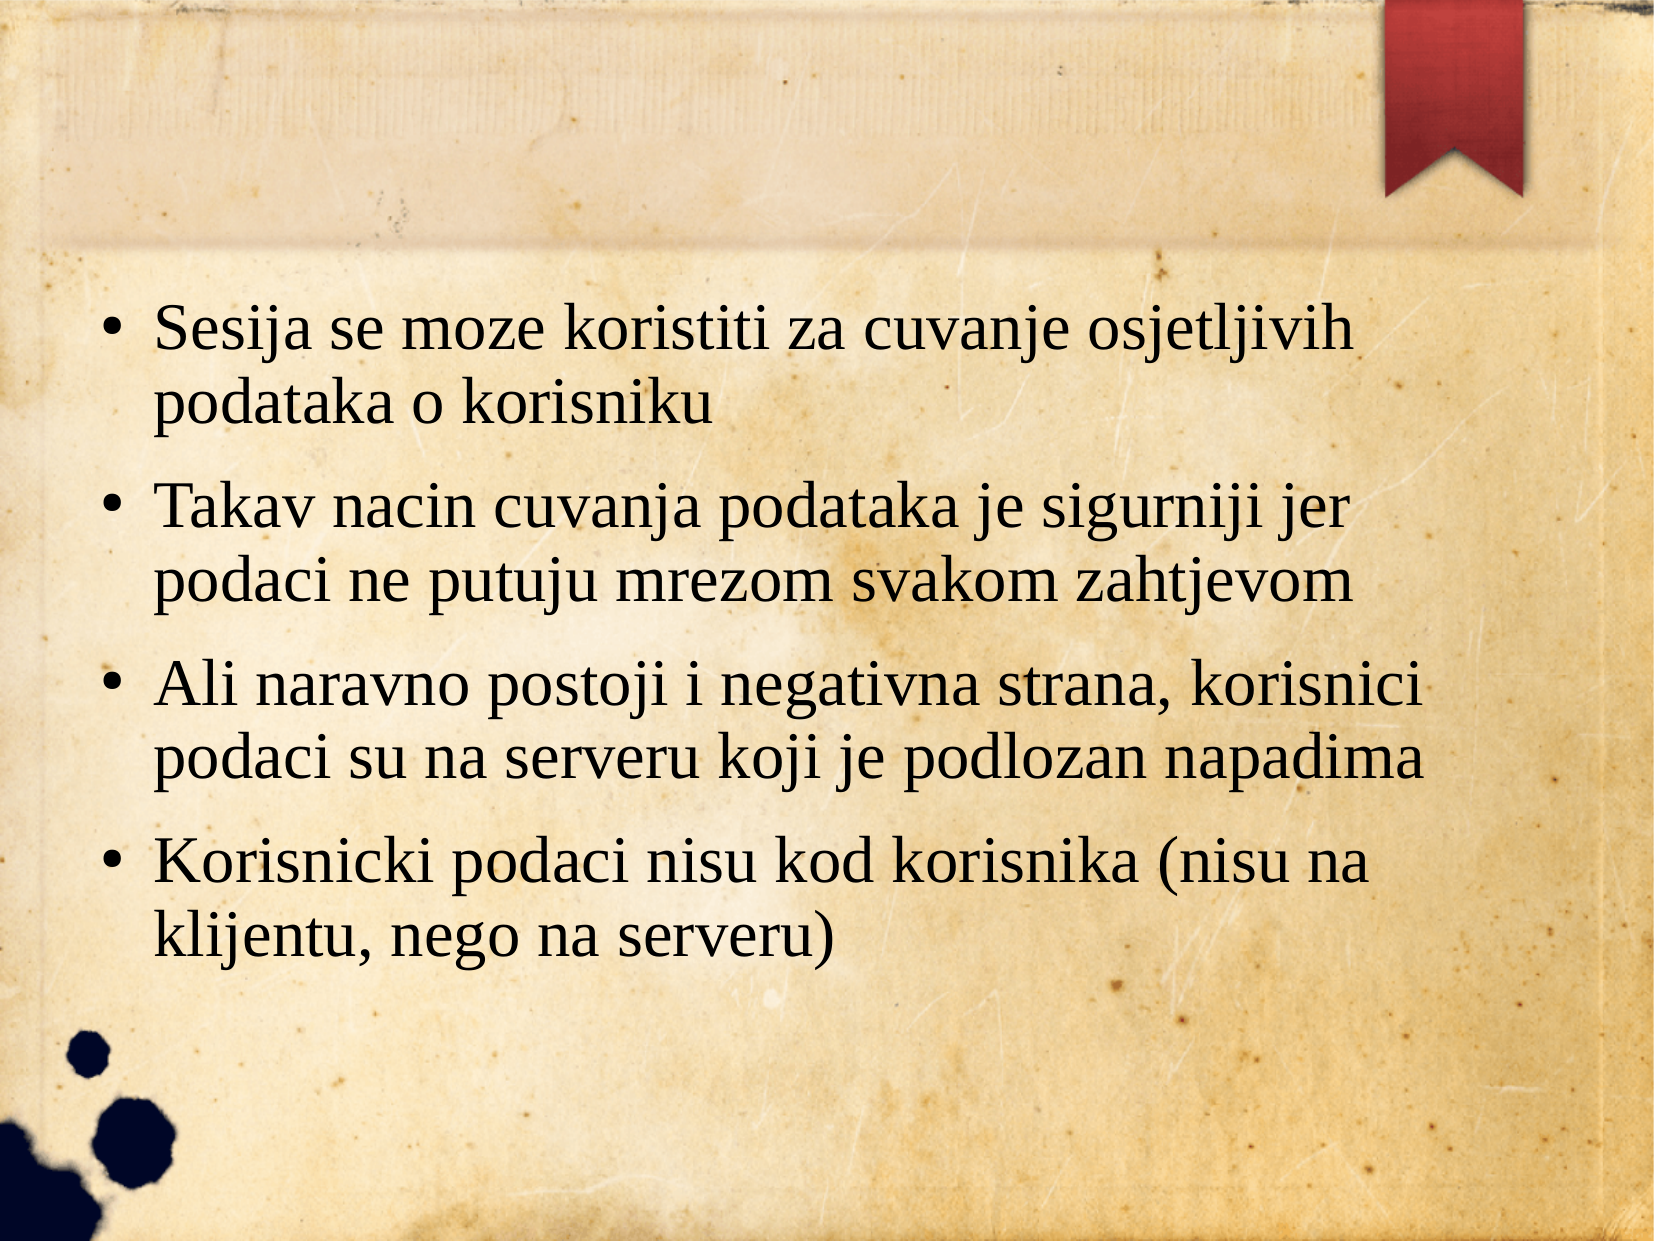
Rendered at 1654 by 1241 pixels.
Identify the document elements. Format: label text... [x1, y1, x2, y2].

list Sesija se moze koristiti za cuvanje osjetljivih podataka o korisniku Takav nacin cuvanja podataka je sigurniji jer podaci ne putuju mrezom svakom zahtjevom Ali naravno postoji i negativna strana, korisnici podaci su na serveru koji je podlozan napadima Korisnicki podaci nisu kod korisnika (nisu na klijentu, nego na serveru) [82, 290, 1538, 1010]
picture [0, 0, 1654, 1241]
